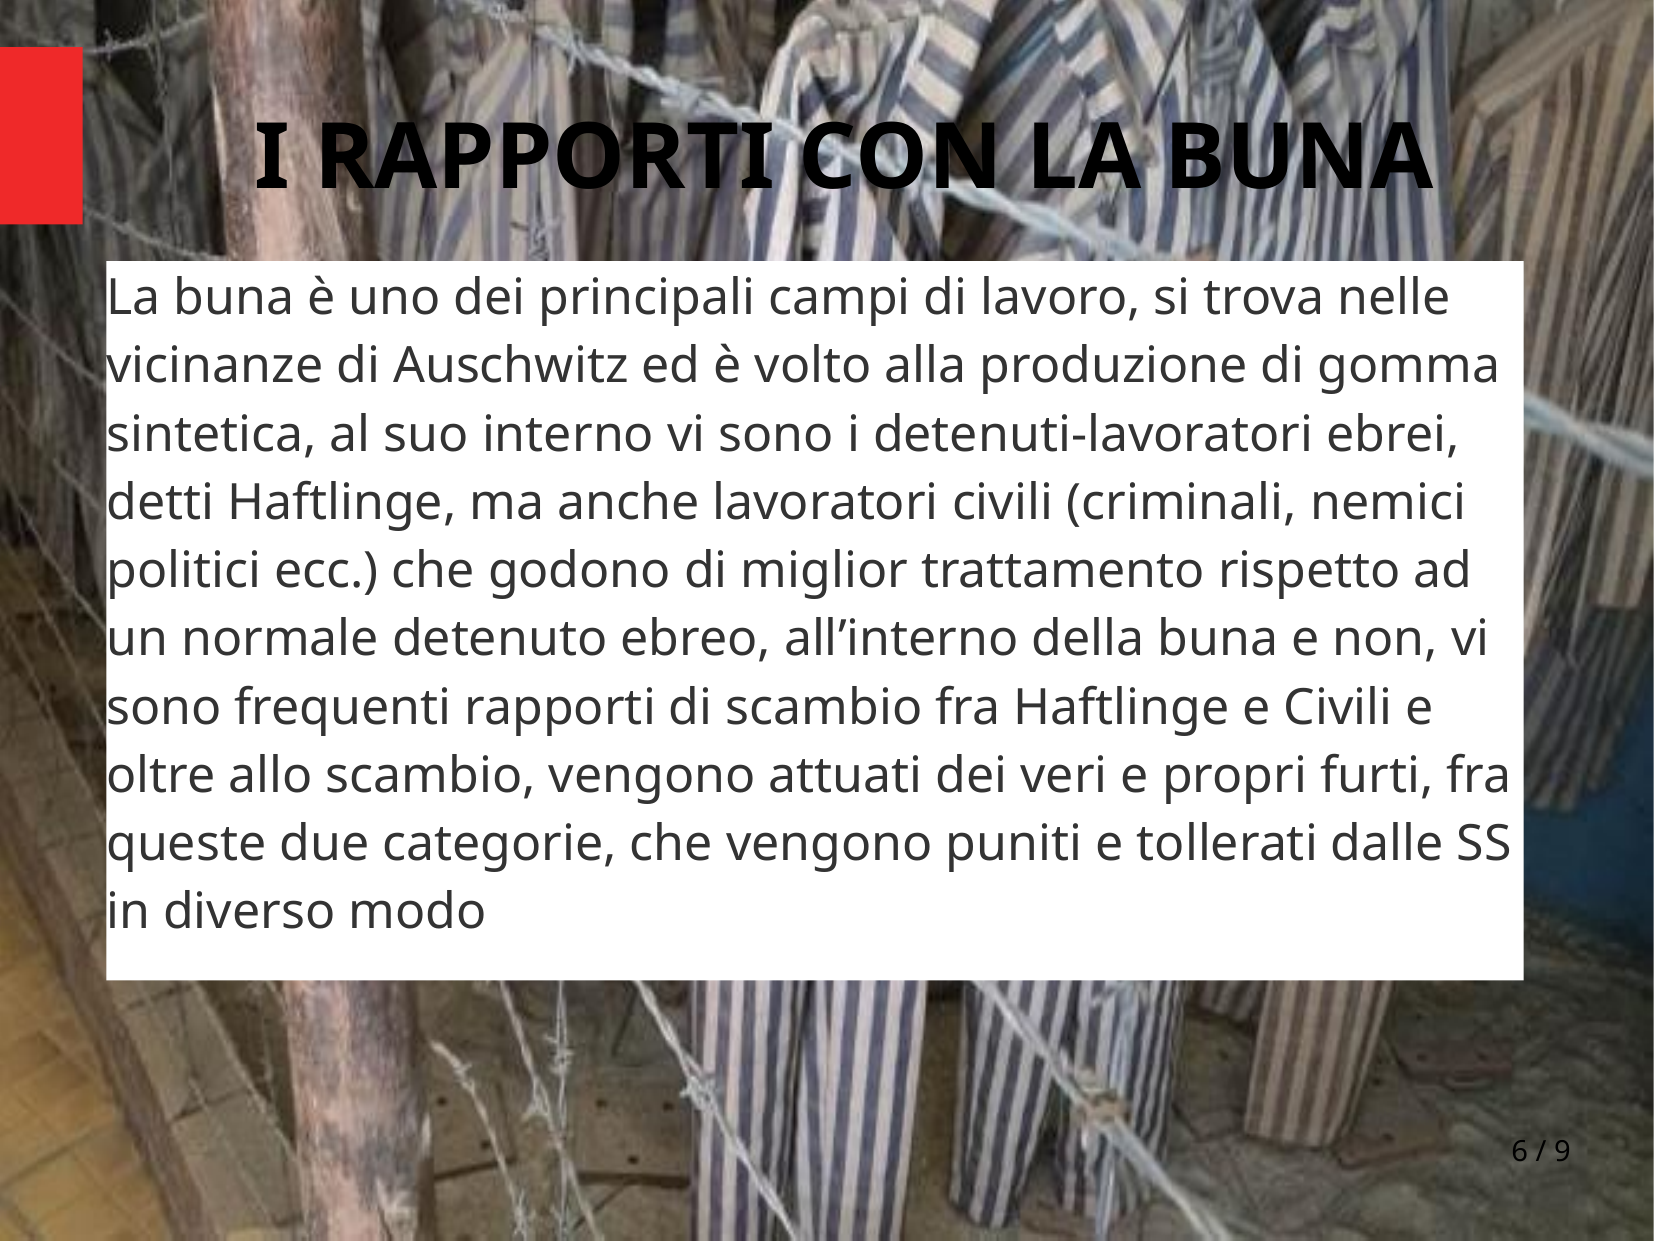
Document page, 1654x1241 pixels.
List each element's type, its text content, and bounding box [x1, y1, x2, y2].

list La buna è uno dei principali campi di lavoro, si trova nelle vicinanze di Auschwitz ed è volto alla produzione di gomma sintetica, al suo interno vi sono i detenuti-lavoratori ebrei, detti Haftlinge, ma anche lavoratori civili (criminali, nemici politici ecc.) che godono di miglior trattamento rispetto ad un normale detenuto ebreo, all’interno della buna e non, vi sono frequenti rapporti di scambio fra Haftlinge e Civili e oltre allo scambio, vengono attuati dei veri e propri furti, fra queste due categorie, che vengono puniti e tollerati dalle SS in diverso modo [106, 261, 1524, 981]
picture [0, 0, 1654, 1241]
title I RAPPORTI CON LA BUNA [118, 49, 1571, 257]
